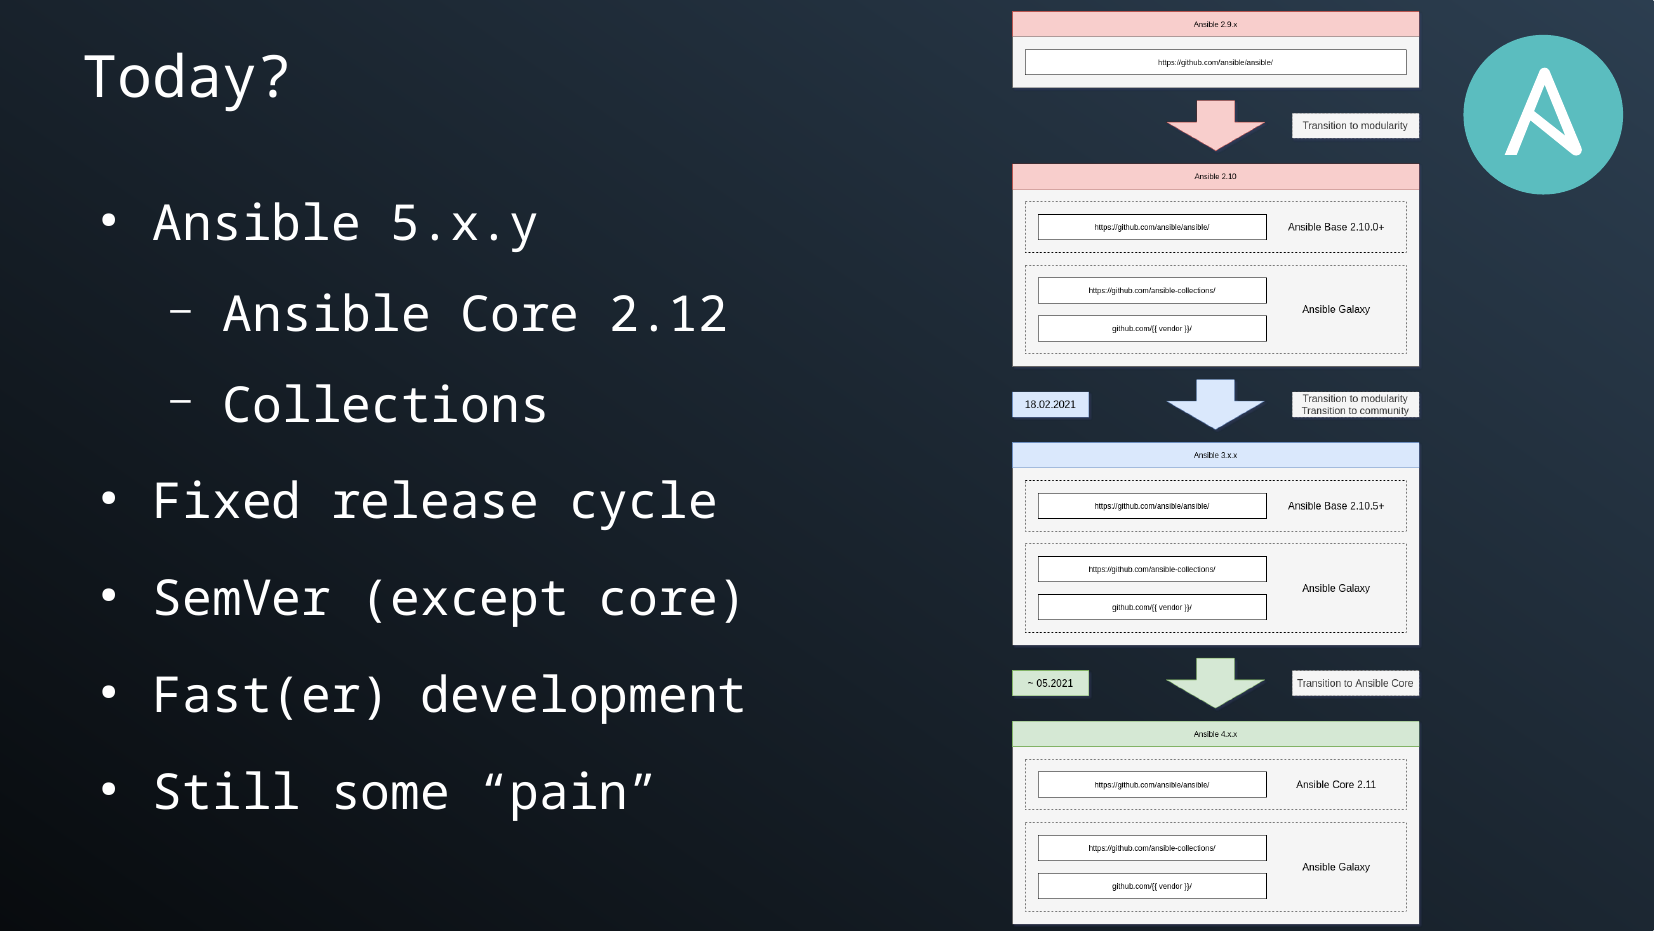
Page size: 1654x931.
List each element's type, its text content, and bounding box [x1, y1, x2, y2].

title Today? [82, 37, 1012, 113]
picture [1012, 11, 1426, 931]
list Ansible 5.x.y Ansible Core 2.12 Collections Fixed release cycle SemVer (except core) Fast(er) development Still some “pain” [82, 187, 826, 826]
